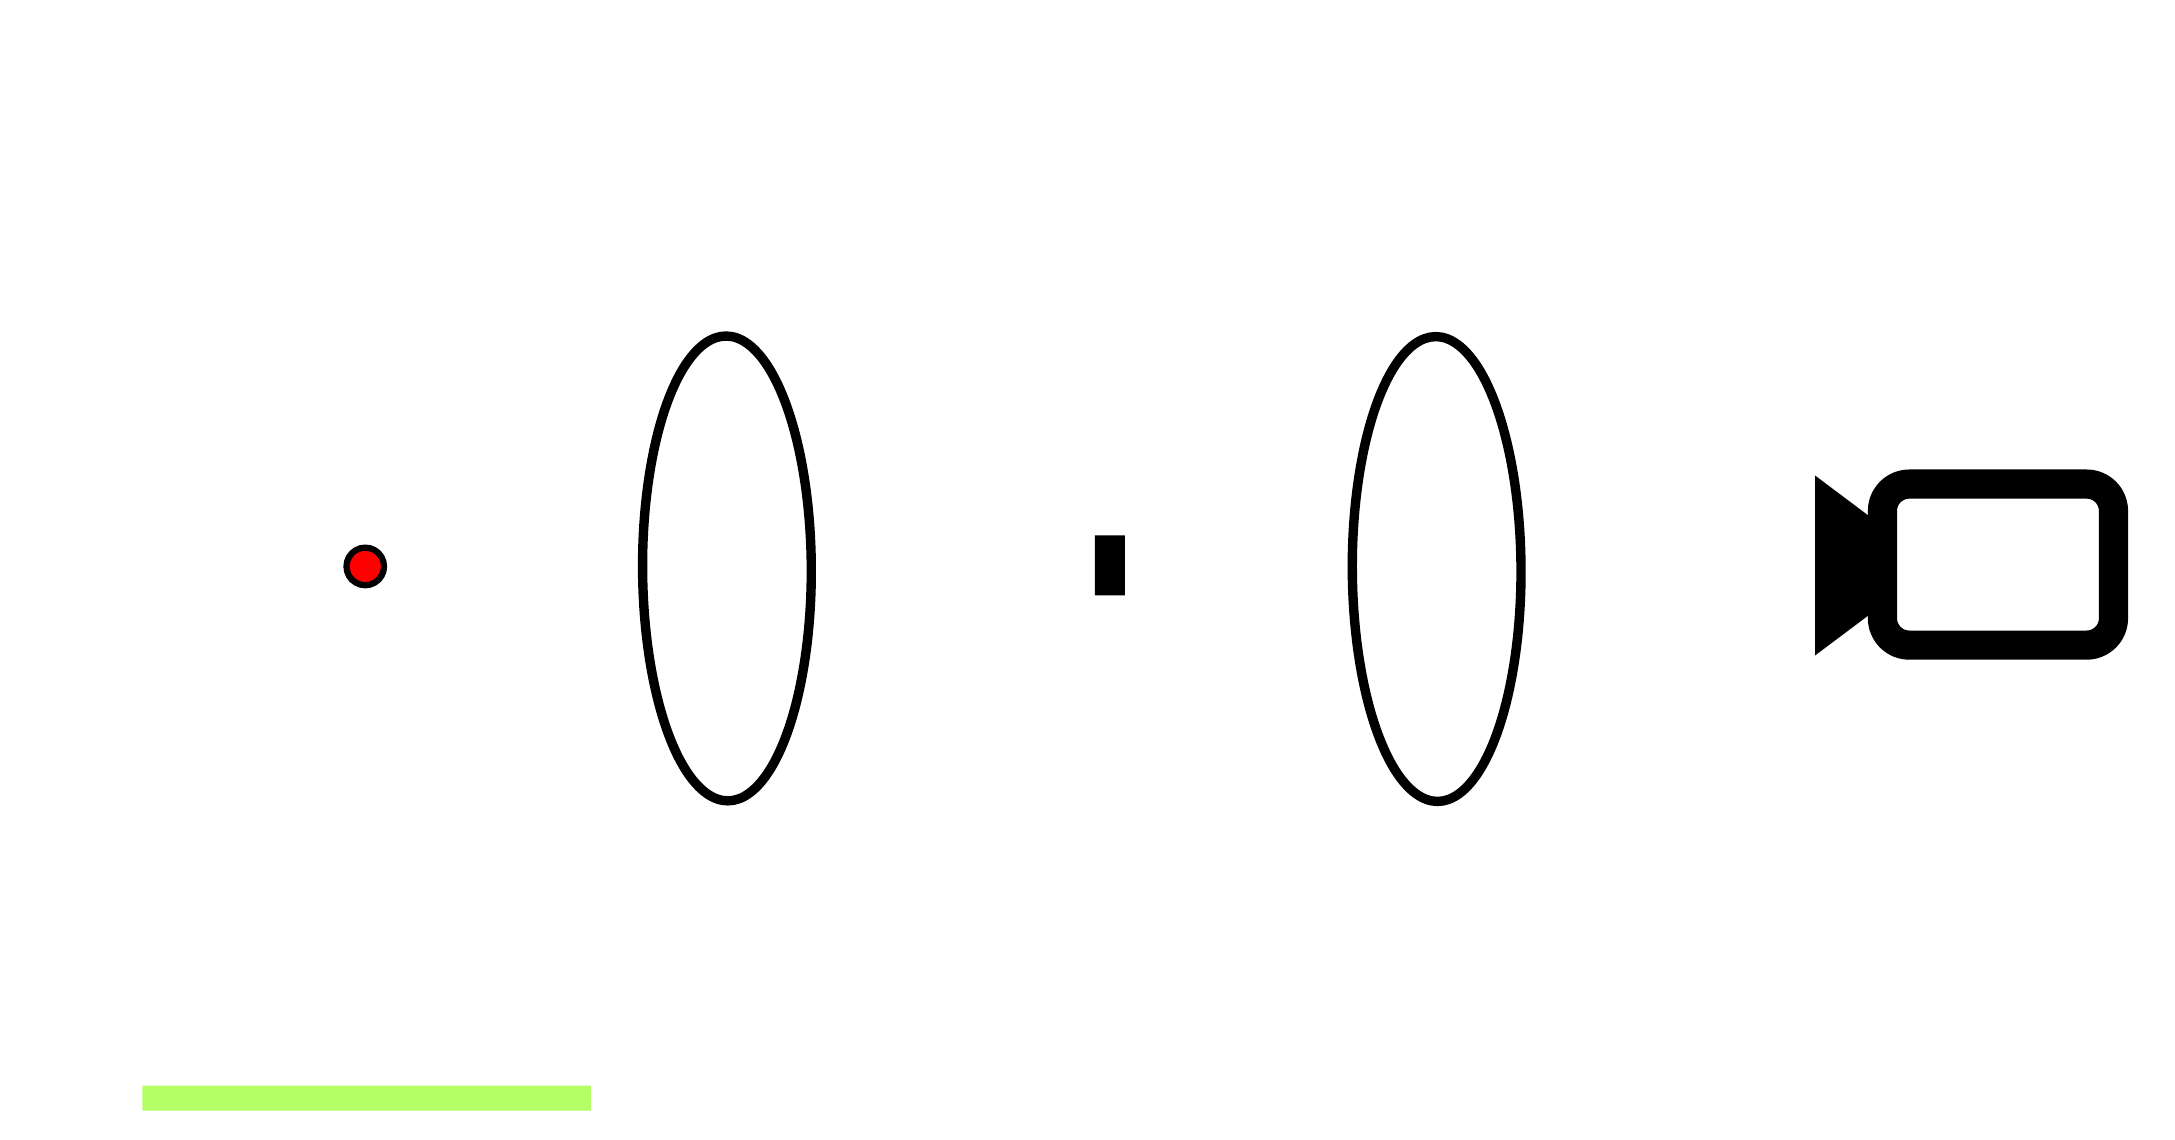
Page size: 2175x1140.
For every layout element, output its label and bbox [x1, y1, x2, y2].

text_box [1094, 535, 1125, 596]
text_box [1815, 475, 1876, 656]
text_box [346, 547, 385, 586]
text_box [1352, 336, 1522, 802]
text_box [642, 336, 812, 801]
text_box [1882, 484, 2114, 646]
